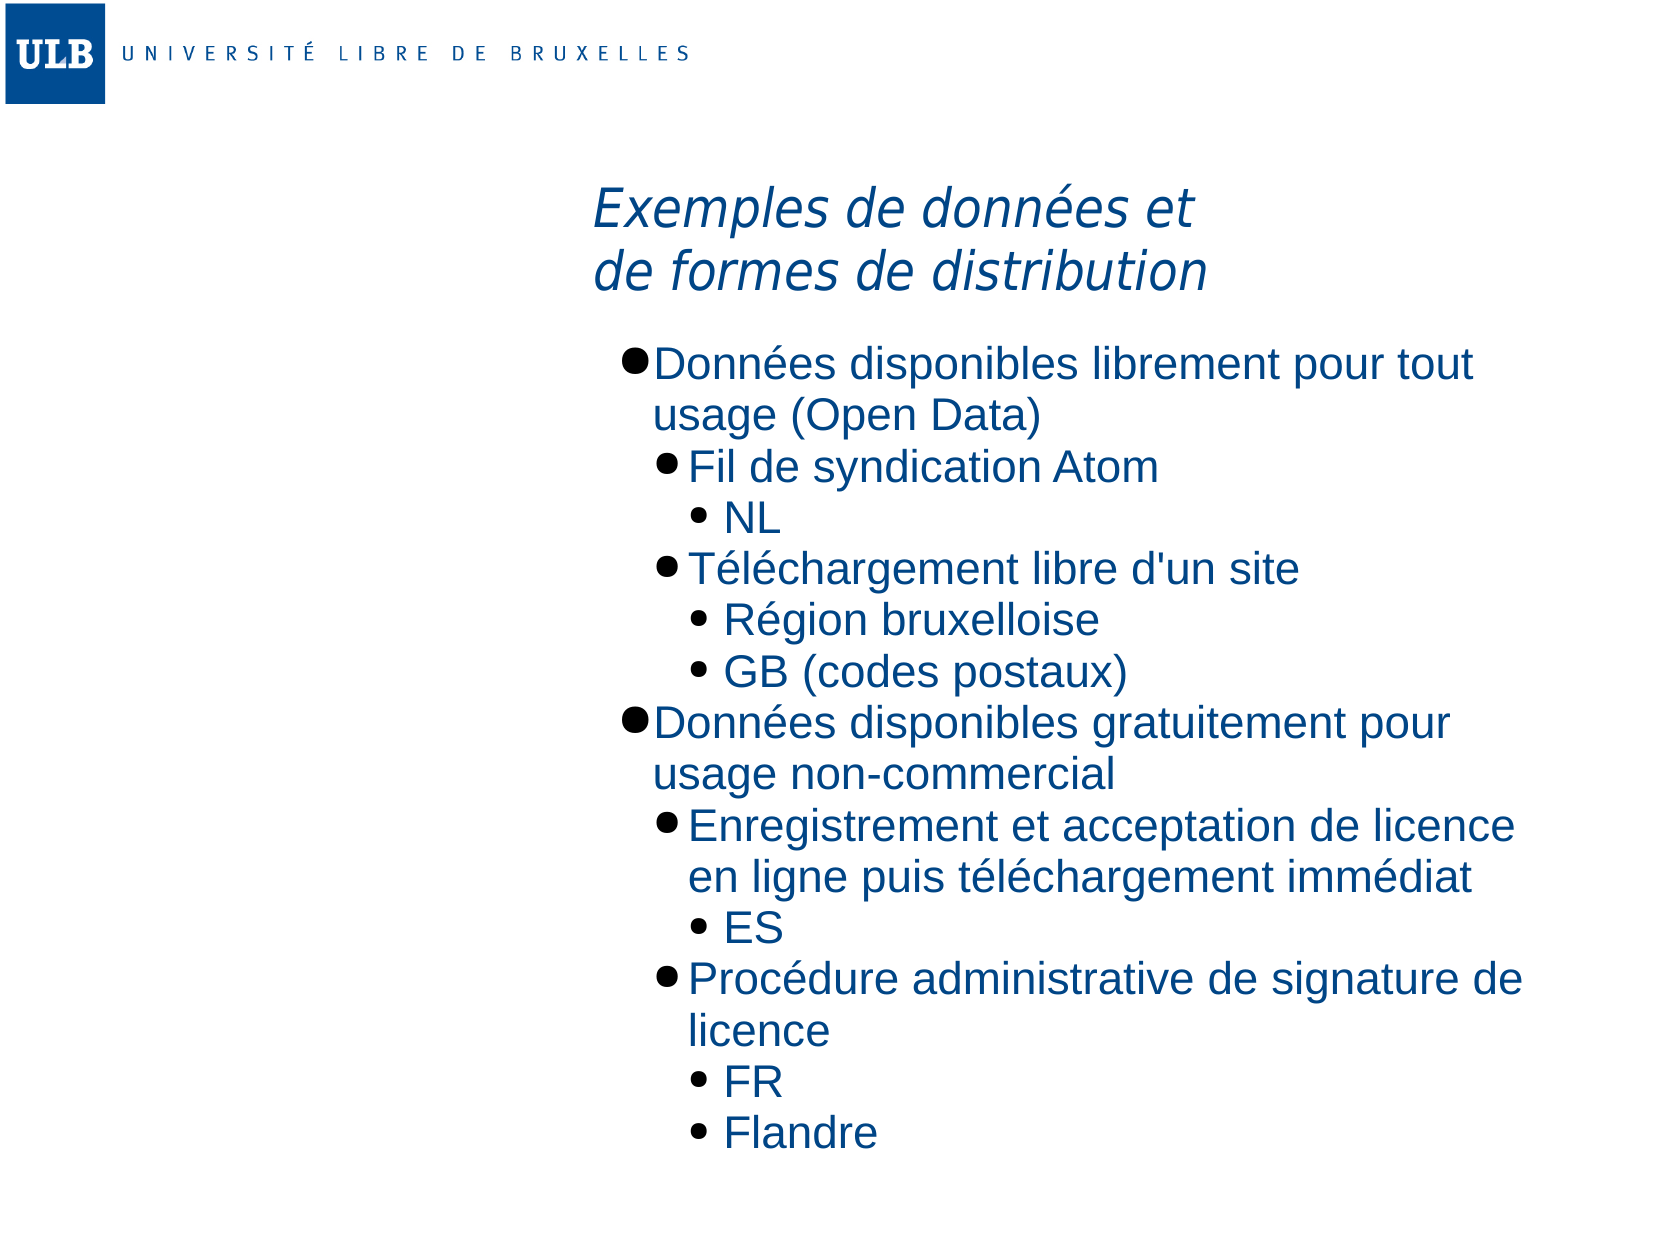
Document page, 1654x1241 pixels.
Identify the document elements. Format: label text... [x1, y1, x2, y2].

text_box Exemples de données et de formes de distribution [578, 170, 1264, 312]
text_box Données disponibles librement pour tout usage (Open Data) Fil de syndication Atom NL Téléchargement libre d'un site Région bruxelloise GB (codes postaux) Données disponibles gratuitement pour usage non-commercial Enregistrement et acceptation de licence en ligne puis téléchargement immédiat ES Procédure administrative de signature de licence FR Flandre [602, 330, 1548, 1166]
picture [0, 0, 700, 107]
